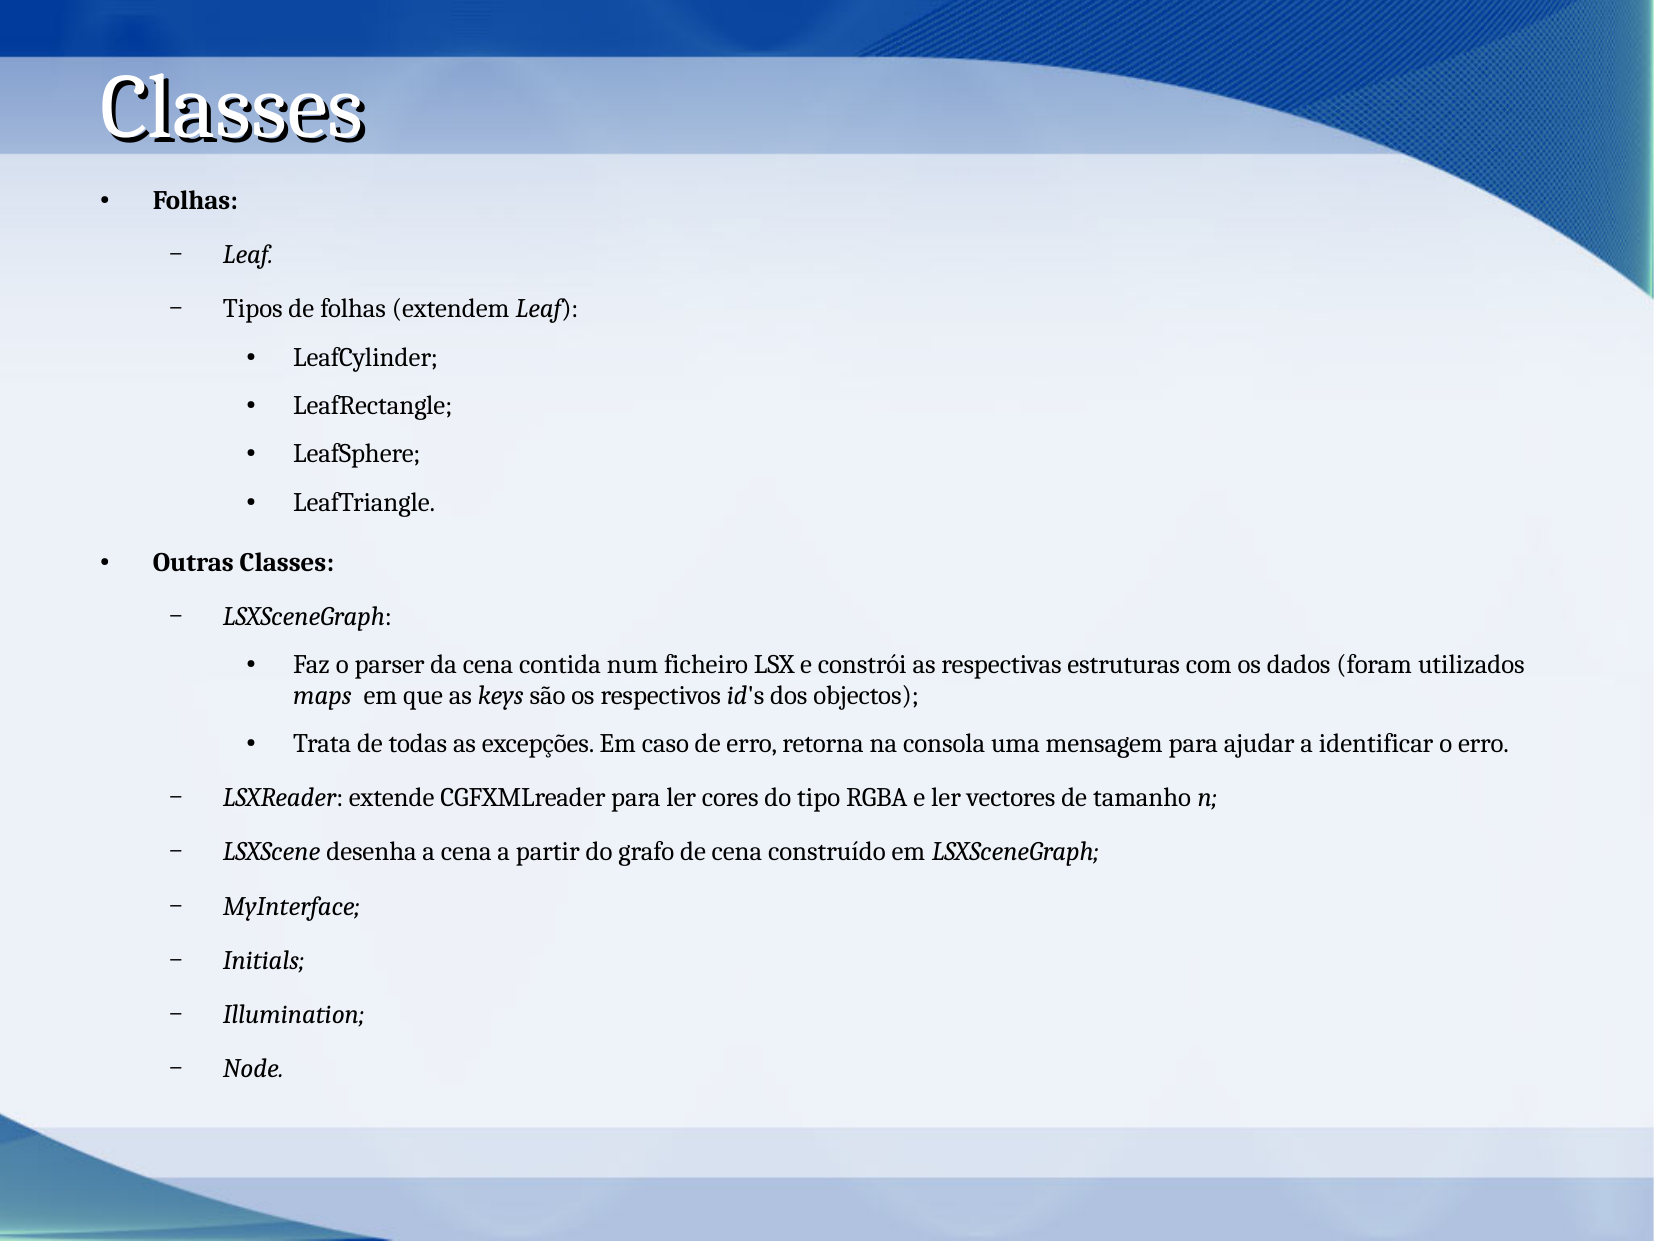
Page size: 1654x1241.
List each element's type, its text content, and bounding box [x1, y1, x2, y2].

picture [0, 0, 1654, 1241]
list Folhas: Leaf. Tipos de folhas (extendem Leaf): LeafCylinder; LeafRectangle; LeafSphere; LeafTriangle. Outras Classes: LSXSceneGraph: Faz o parser da cena contida num ficheiro LSX e constrói as respectivas estruturas com os dados (foram utilizados maps em que as keys são os respectivos id's dos objectos); Trata de todas as excepções. Em caso de erro, retorna na consola uma mensagem para ajudar a identificar o erro. LSXReader: extende CGFXMLreader para ler cores do tipo RGBA e ler vectores de tamanho n; LSXScene desenha a cena a partir do grafo de cena construído em LSXSceneGraph; MyInterface; Initials; Illumination; Node. [82, 185, 1571, 1087]
title Classes [100, 54, 1010, 162]
